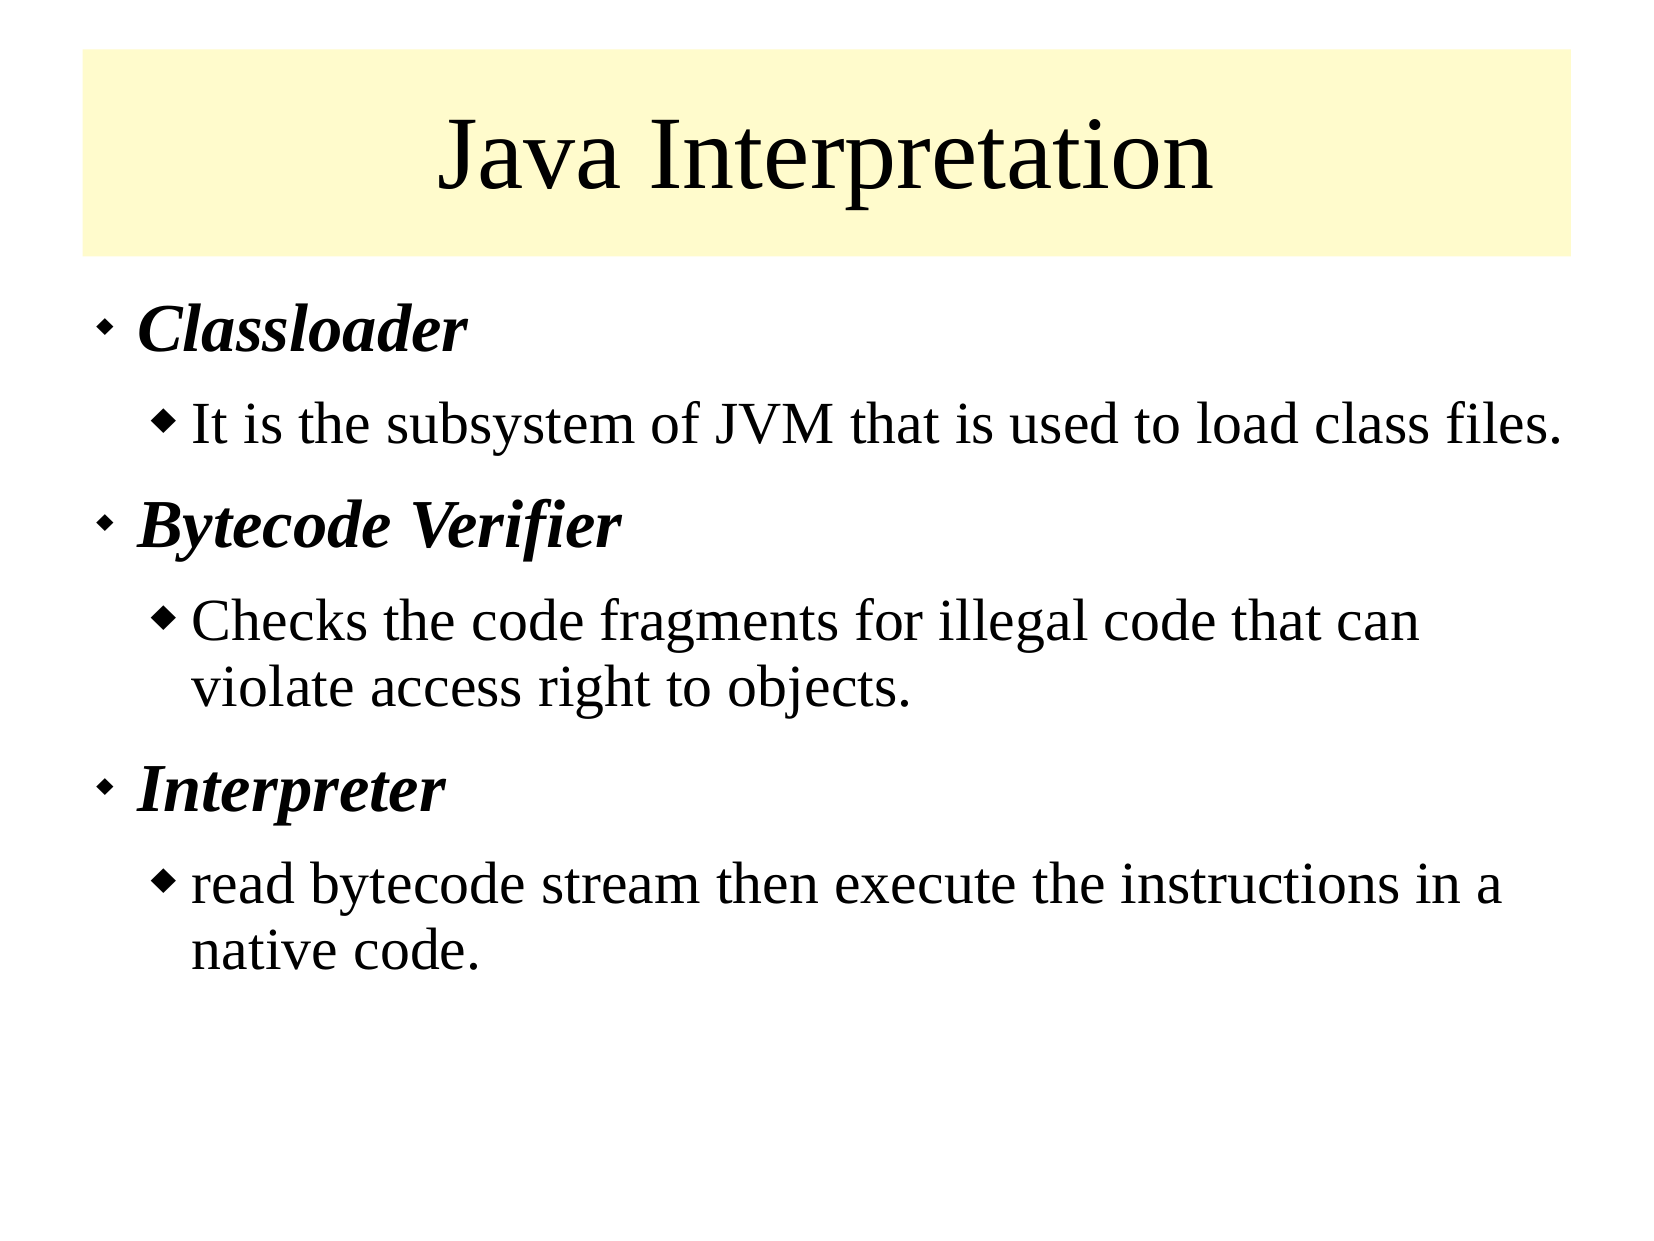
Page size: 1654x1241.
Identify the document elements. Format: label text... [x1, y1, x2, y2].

list Classloader It is the subsystem of JVM that is used to load class files. Bytecode Verifier Checks the code fragments for illegal code that can violate access right to objects. Interpreter read bytecode stream then execute the instructions in a native code. [82, 290, 1571, 1010]
title Java Interpretation [82, 49, 1571, 257]
